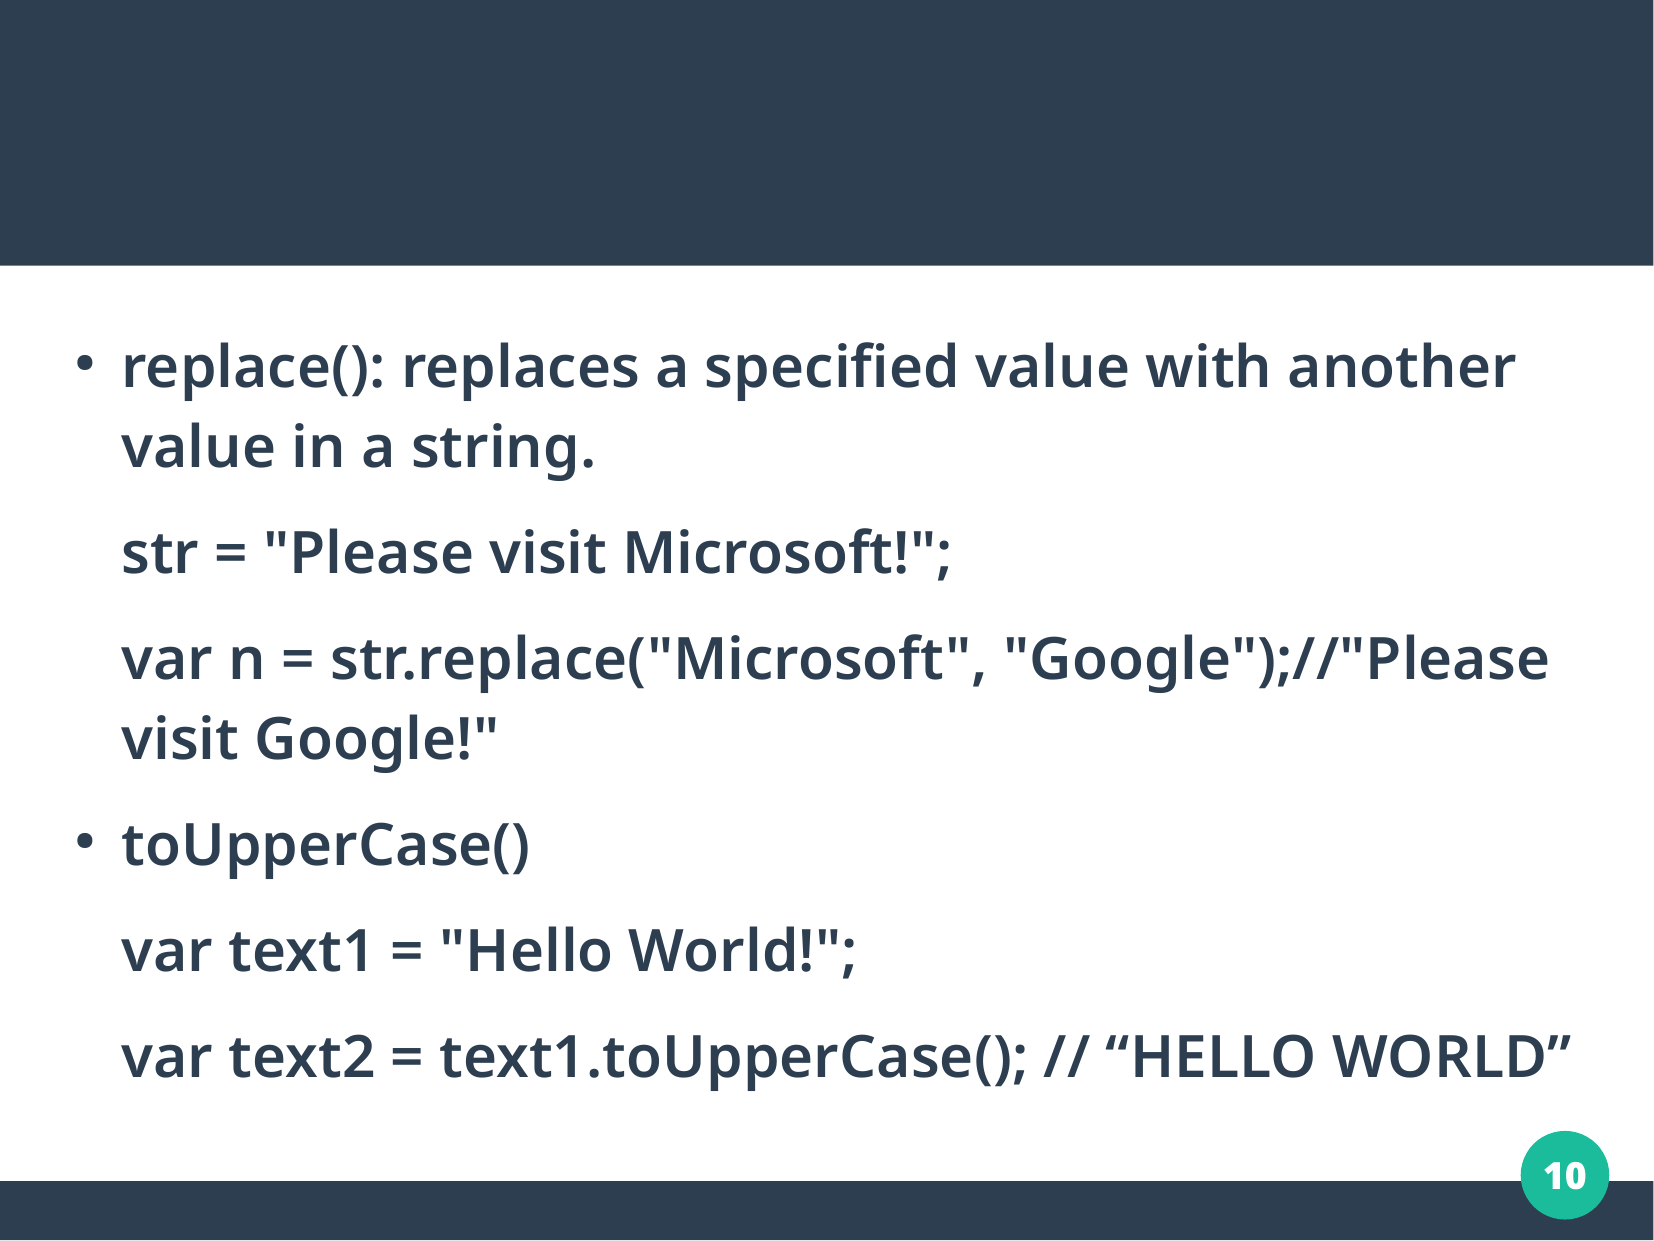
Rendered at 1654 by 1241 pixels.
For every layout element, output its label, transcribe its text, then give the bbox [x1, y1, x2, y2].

list replace(): replaces a specified value with another value in a string. str = "Please visit Microsoft!"; var n = str.replace("Microsoft", "Google");//"Please visit Google!" toUpperCase() var text1 = "Hello World!"; var text2 = text1.toUpperCase(); // “HELLO WORLD” [59, 324, 1595, 1152]
